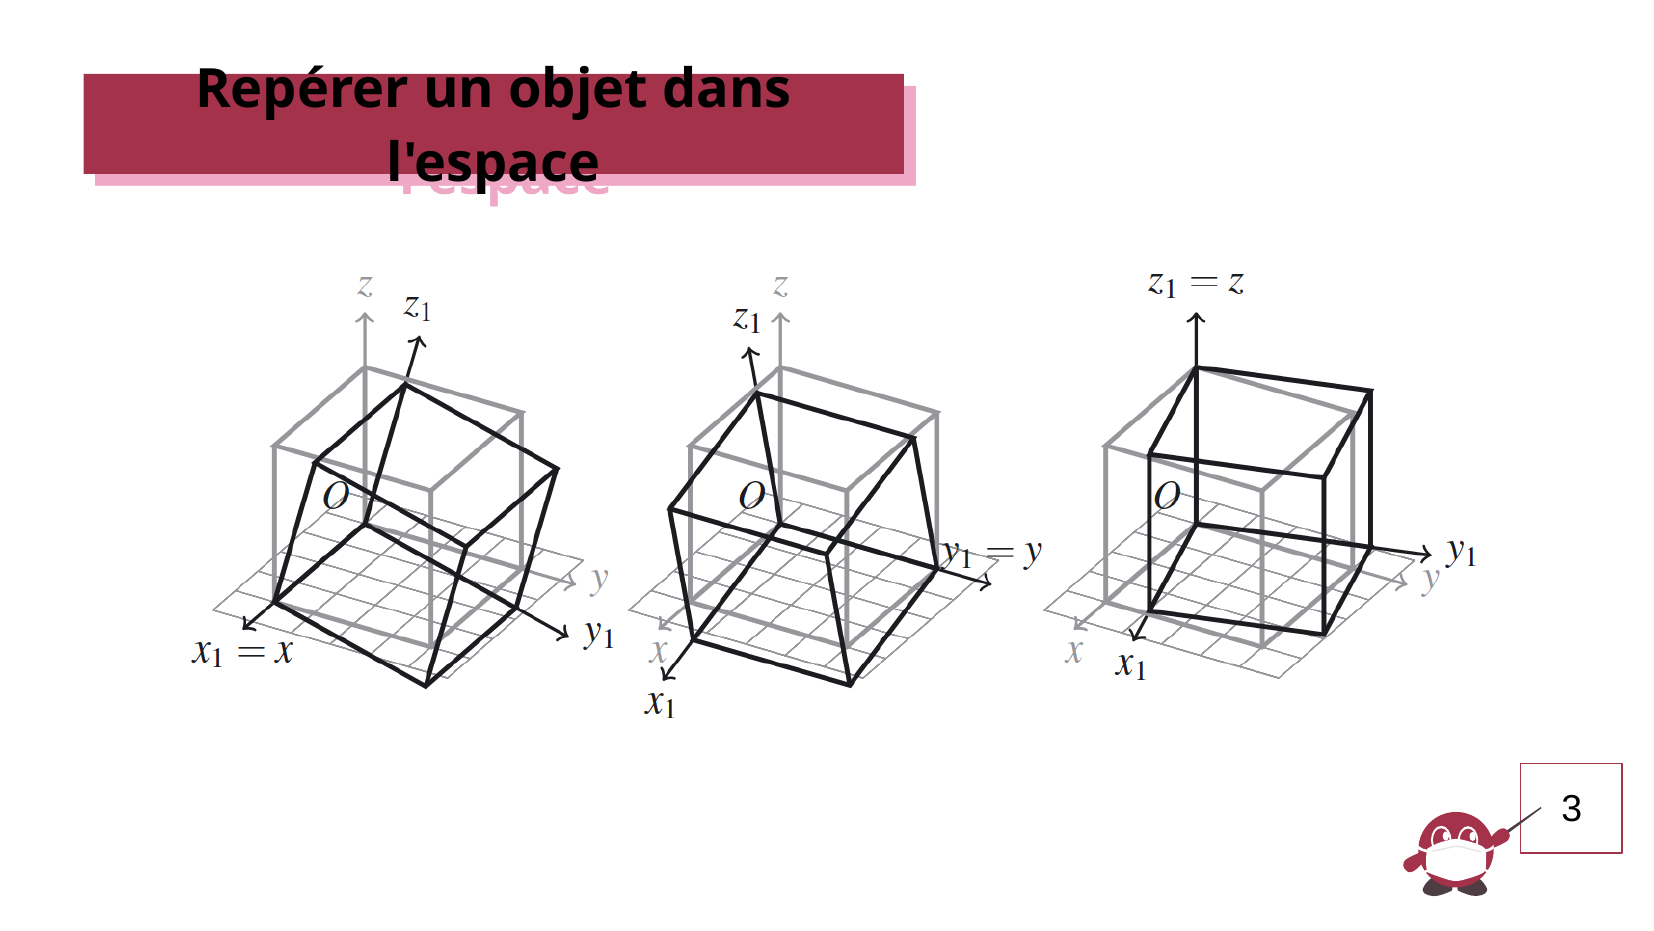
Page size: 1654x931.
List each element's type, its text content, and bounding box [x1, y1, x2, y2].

text_box <numéro> [1546, 780, 1654, 838]
picture [159, 259, 1496, 744]
text_box Repérer un objet dans l'espace [83, 73, 904, 174]
picture [1403, 762, 1623, 897]
